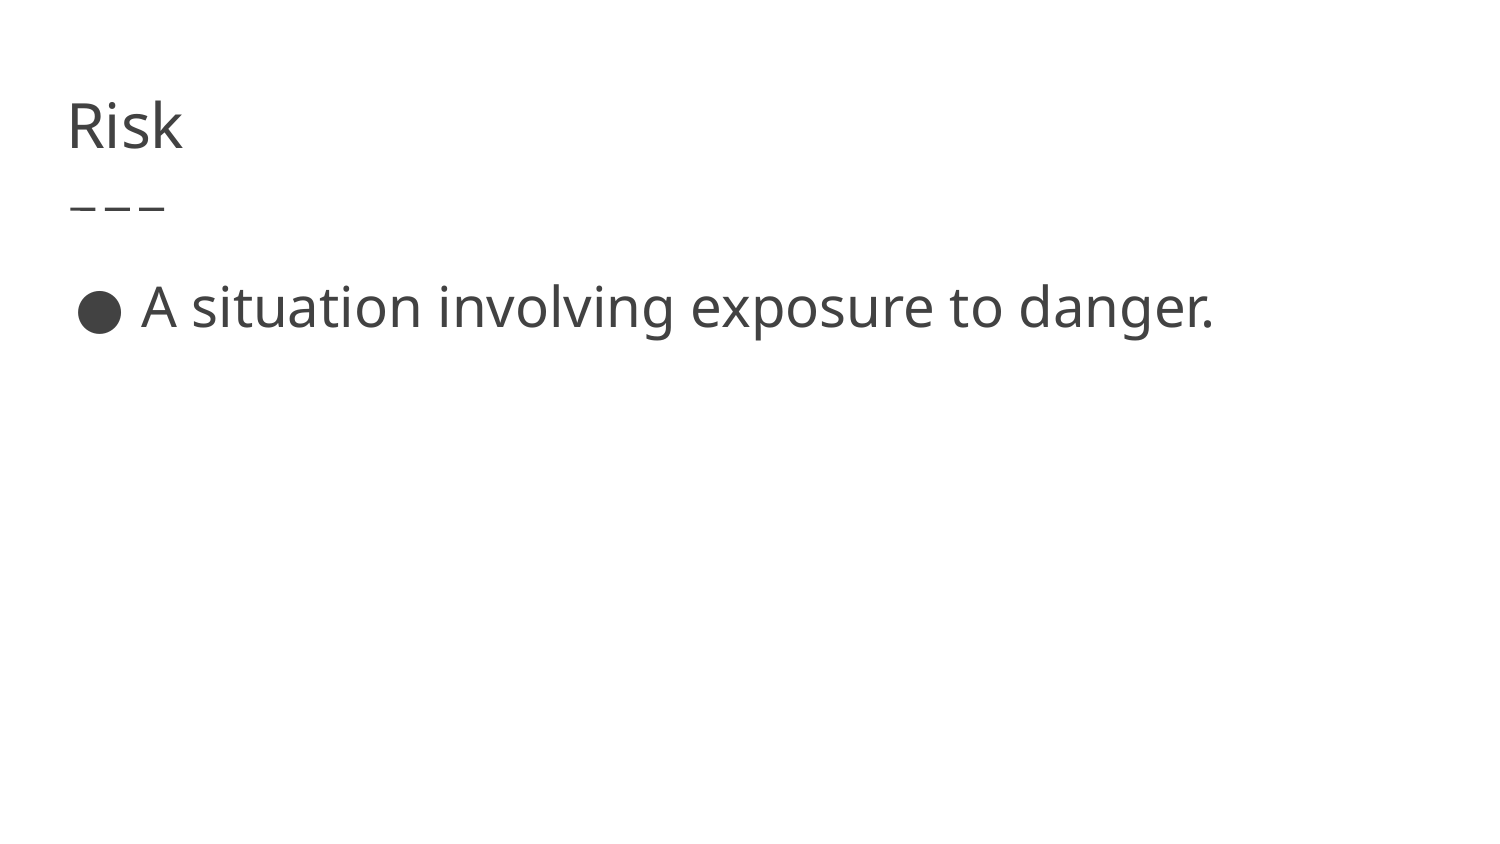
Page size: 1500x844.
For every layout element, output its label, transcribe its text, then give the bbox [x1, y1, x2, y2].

title Risk [51, 61, 1449, 182]
list A situation involving exposure to danger. [51, 240, 1449, 750]
